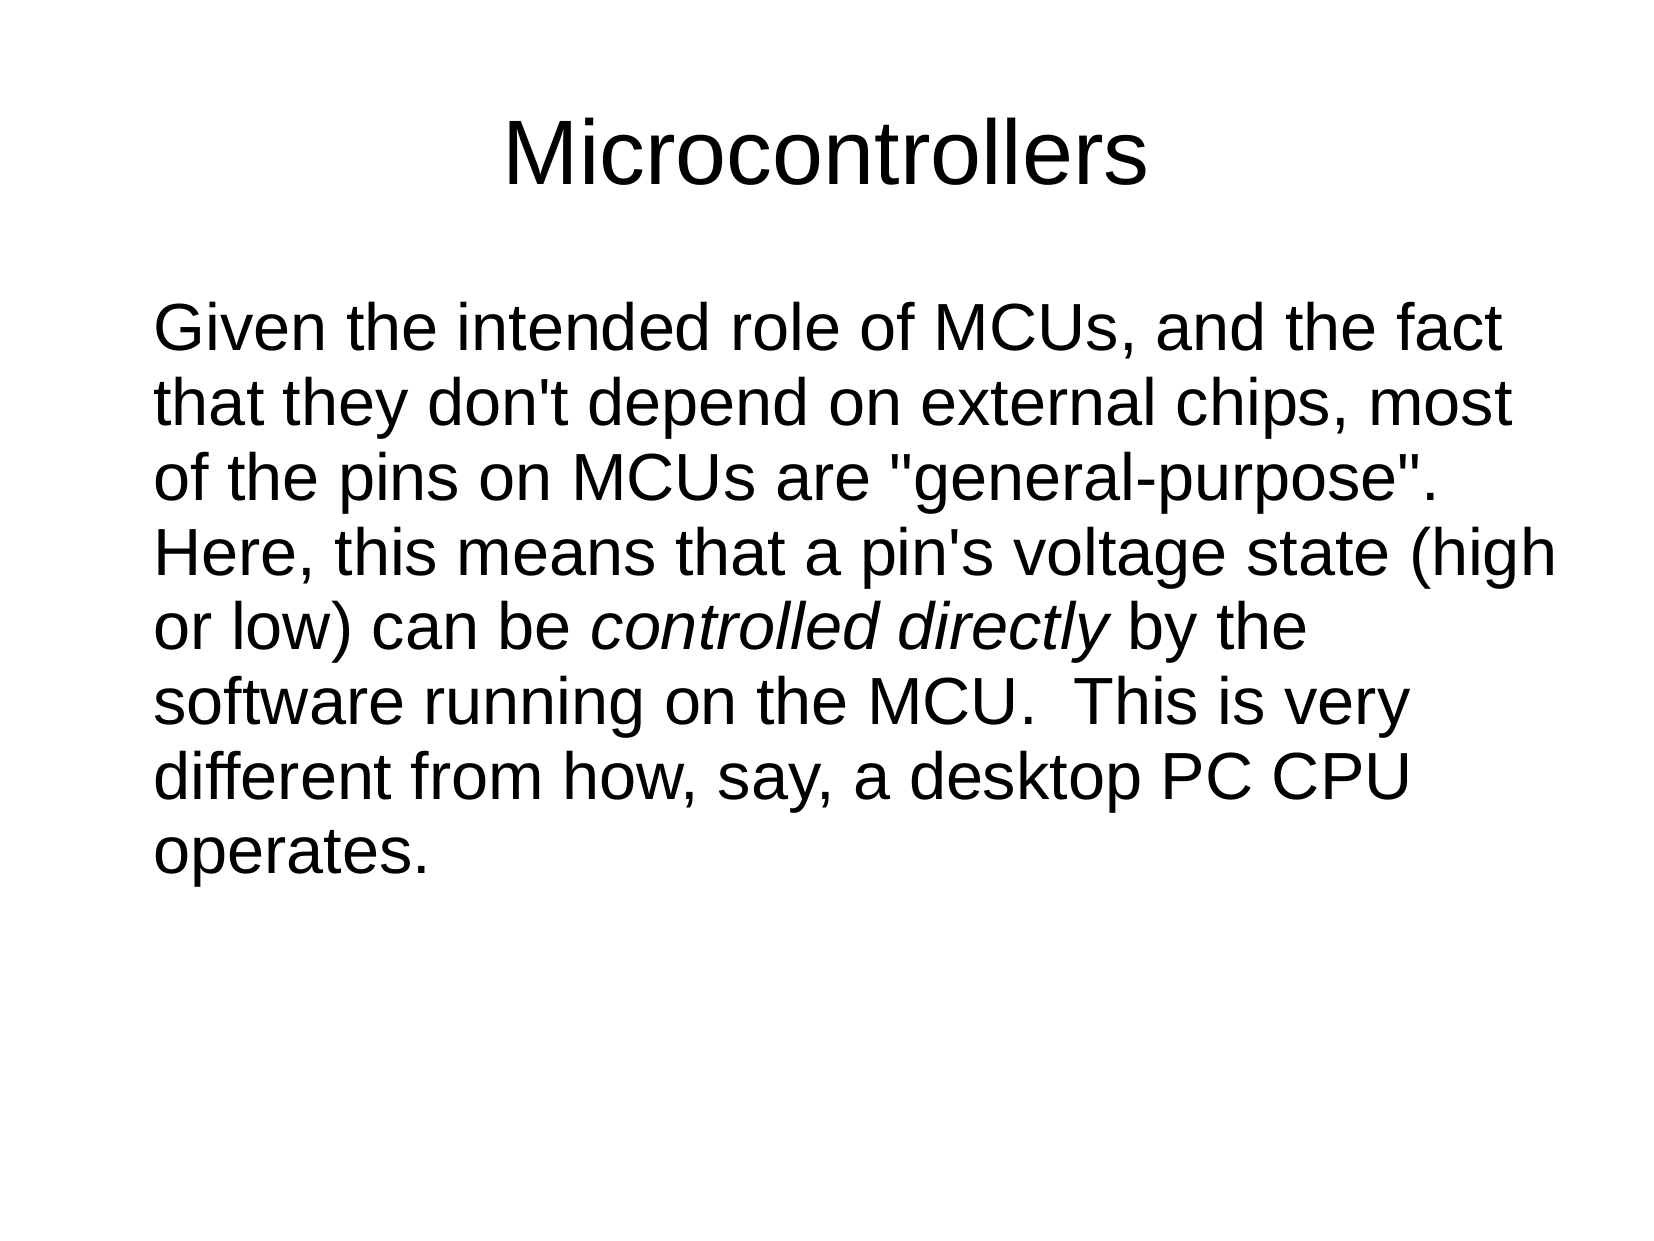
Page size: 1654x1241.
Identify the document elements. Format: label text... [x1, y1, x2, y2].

title Microcontrollers [82, 56, 1571, 250]
list Given the intended role of MCUs, and the fact that they don't depend on external chips, most of the pins on MCUs are "general-purpose". Here, this means that a pin's voltage state (high or low) can be controlled directly by the software running on the MCU. This is very different from how, say, a desktop PC CPU operates. [82, 290, 1571, 1109]
